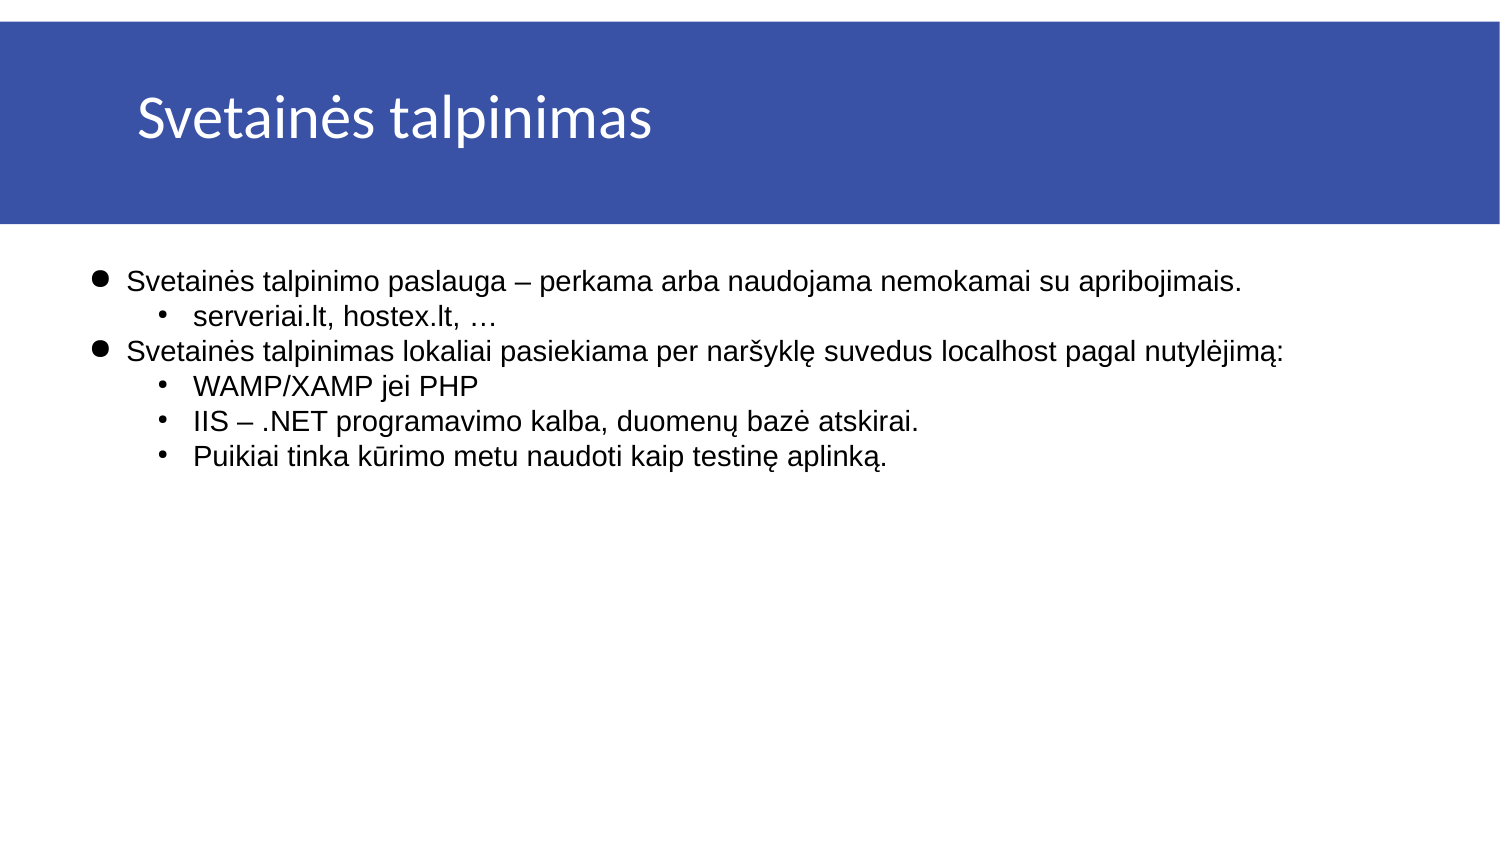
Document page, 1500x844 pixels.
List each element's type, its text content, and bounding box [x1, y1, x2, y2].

title Svetainės talpinimas [122, 72, 1500, 167]
text_box Svetainės talpinimo paslauga – perkama arba naudojama nemokamai su apribojimais. serveriai.lt, hostex.lt, … Svetainės talpinimas lokaliai pasiekiama per naršyklę suvedus localhost pagal nutylėjimą: WAMP/XAMP jei PHP IIS – .NET programavimo kalba, duomenų bazė atskirai. Puikiai tinka kūrimo metu naudoti kaip testinę aplinką. [36, 247, 1389, 789]
